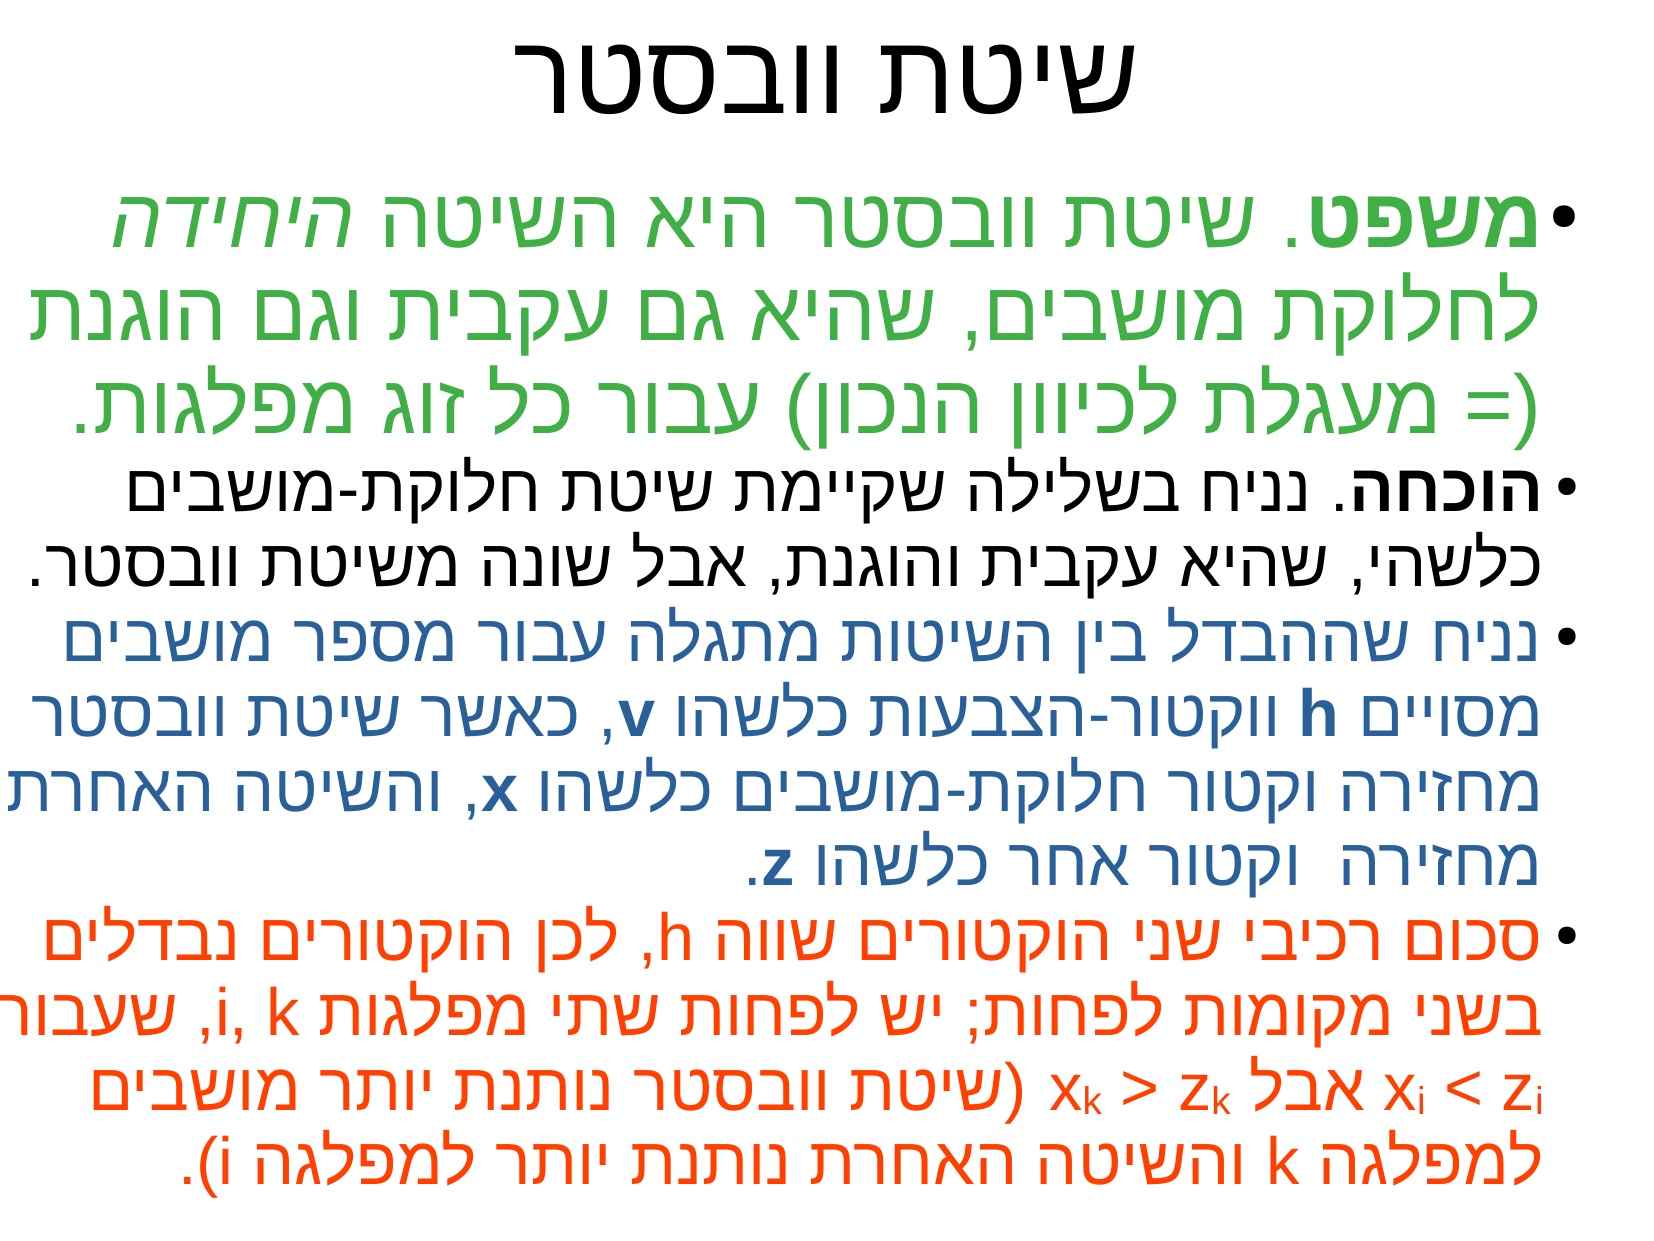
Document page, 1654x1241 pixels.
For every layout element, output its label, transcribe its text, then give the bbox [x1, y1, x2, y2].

title שיטת וובסטר [0, 0, 1654, 151]
text_box משפט. שיטת וובסטר היא השיטה היחידה לחלוקת מושבים, שהיא גם עקבית וגם הוגנת (= מעגלת לכיוון הנכון) עבור כל זוג מפלגות. הוכחה. נניח בשלילה שקיימת שיטת חלוקת-מושבים כלשהי, שהיא עקבית והוגנת, אבל שונה משיטת וובסטר. נניח שההבדל בין השיטות מתגלה עבור מספר מושבים מסויים h ווקטור-הצבעות כלשהו v, כאשר שיטת וובסטר מחזירה וקטור חלוקת-מושבים כלשהו x, והשיטה האחרת מחזירה וקטור אחר כלשהו z. סכום רכיבי שני הוקטורים שווה h, לכן הוקטורים נבדלים בשני מקומות לפחות; יש לפחות שתי מפלגות i, k, שעבורן xi < zi אבל xk > zk (שיטת וובסטר נותנת יותר מושבים למפלגה k והשיטה האחרת נותנת יותר למפלגה i). [0, 165, 1594, 1207]
